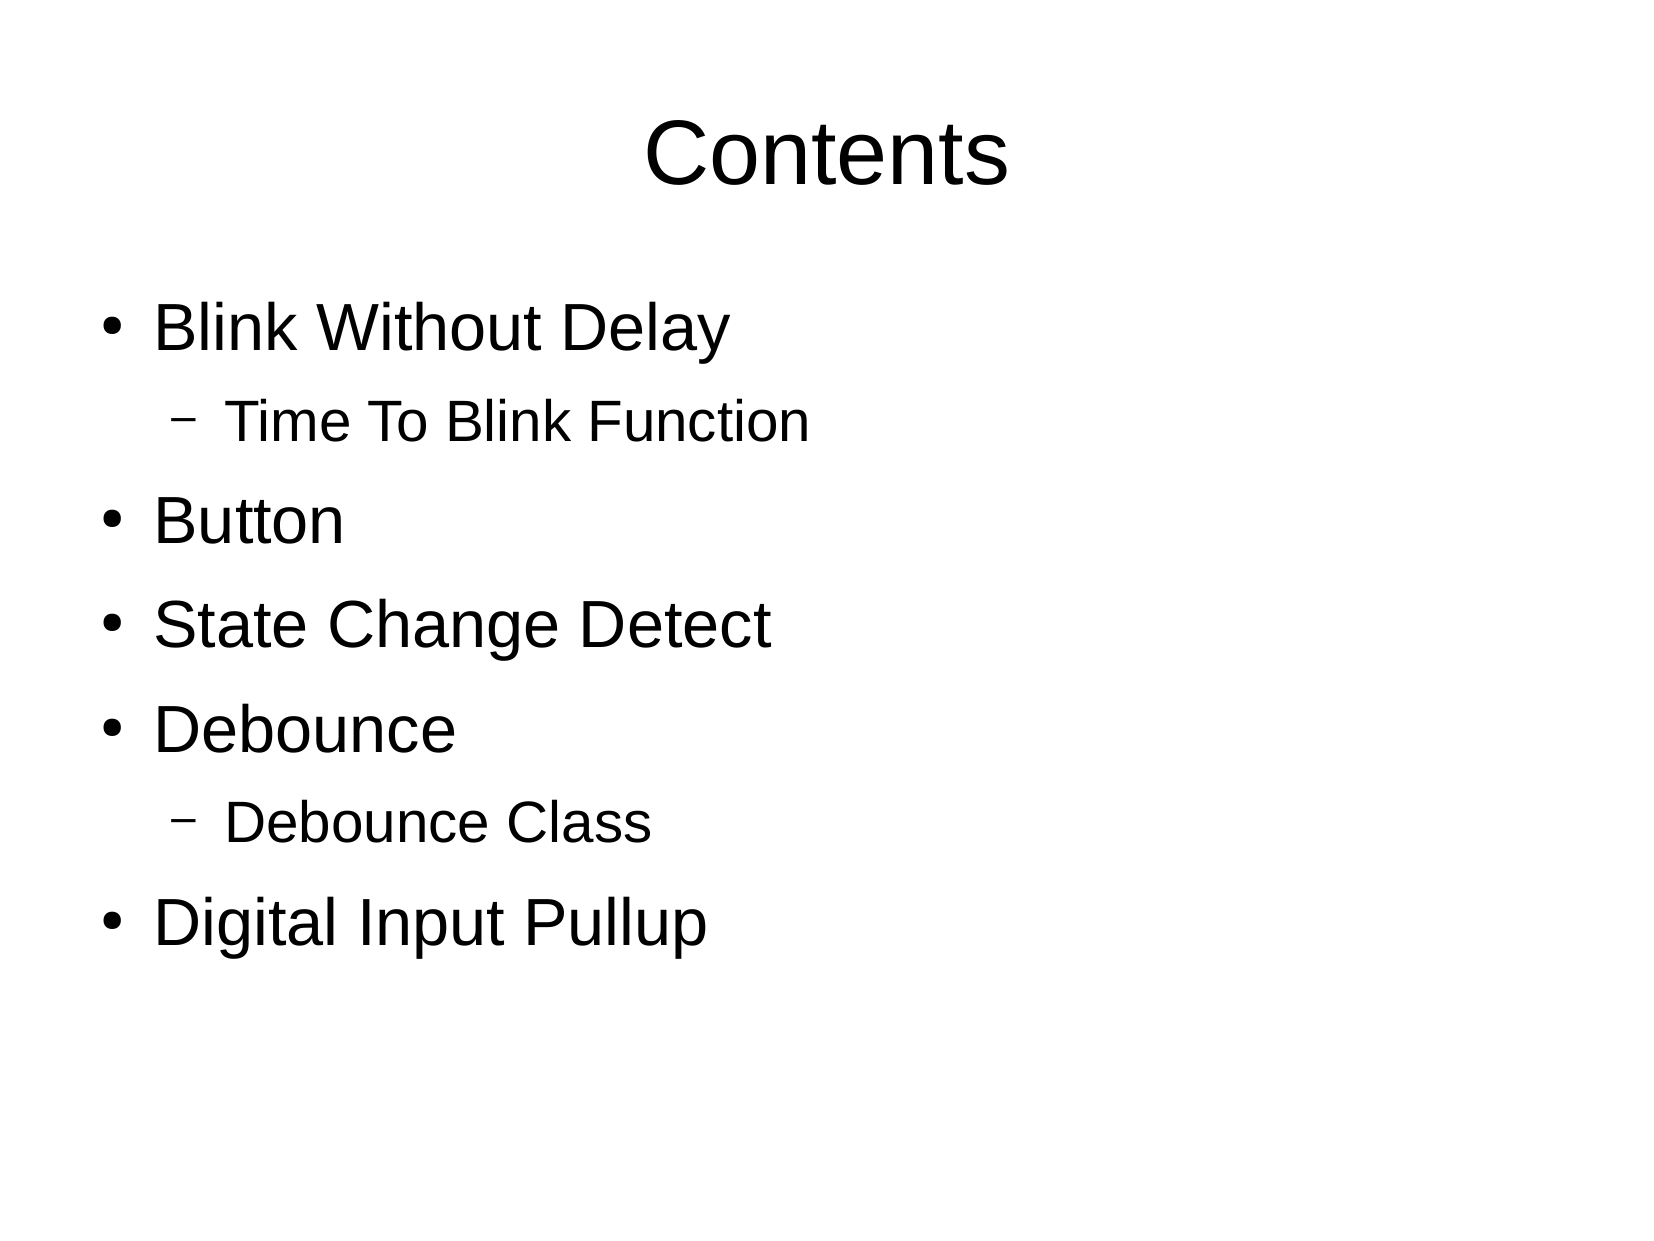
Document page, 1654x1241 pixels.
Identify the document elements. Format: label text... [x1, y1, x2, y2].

list Blink Without Delay Time To Blink Function Button State Change Detect Debounce Debounce Class Digital Input Pullup [82, 290, 1571, 1201]
title Contents [82, 49, 1571, 257]
